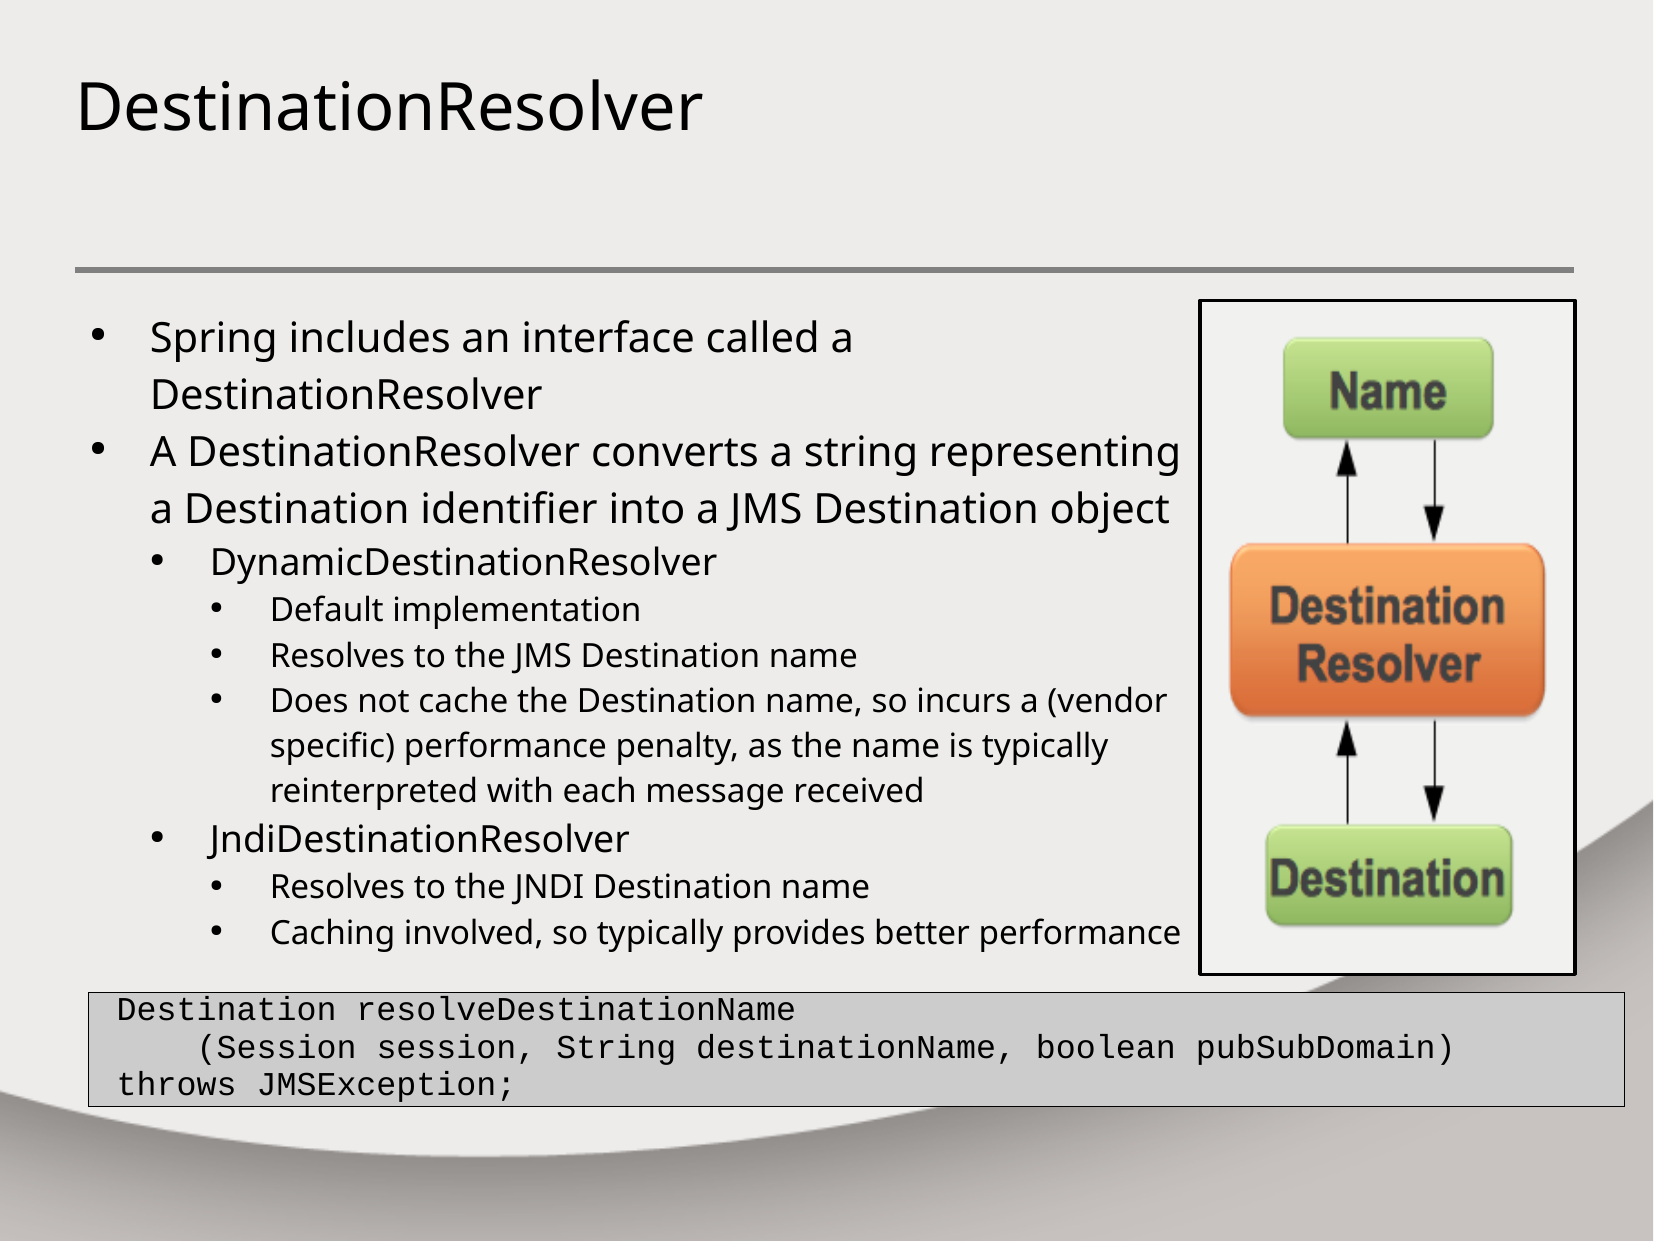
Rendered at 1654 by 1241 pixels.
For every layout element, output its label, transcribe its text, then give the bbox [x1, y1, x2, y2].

title DestinationResolver [75, 75, 1575, 226]
text_box Destination resolveDestinationName (Session session, String destinationName, boolean pubSubDomain) throws JMSException; [88, 992, 1625, 1107]
text_box Spring includes an interface called a DestinationResolver A DestinationResolver converts a string representing a Destination identifier into a JMS Destination object DynamicDestinationResolver Default implementation Resolves to the JMS Destination name Does not cache the Destination name, so incurs a (vendor specific) performance penalty, as the name is typically reinterpreted with each message received JndiDestinationResolver Resolves to the JNDI Destination name Caching involved, so typically provides better performance [75, 300, 1201, 1163]
picture [0, 0, 1654, 1241]
